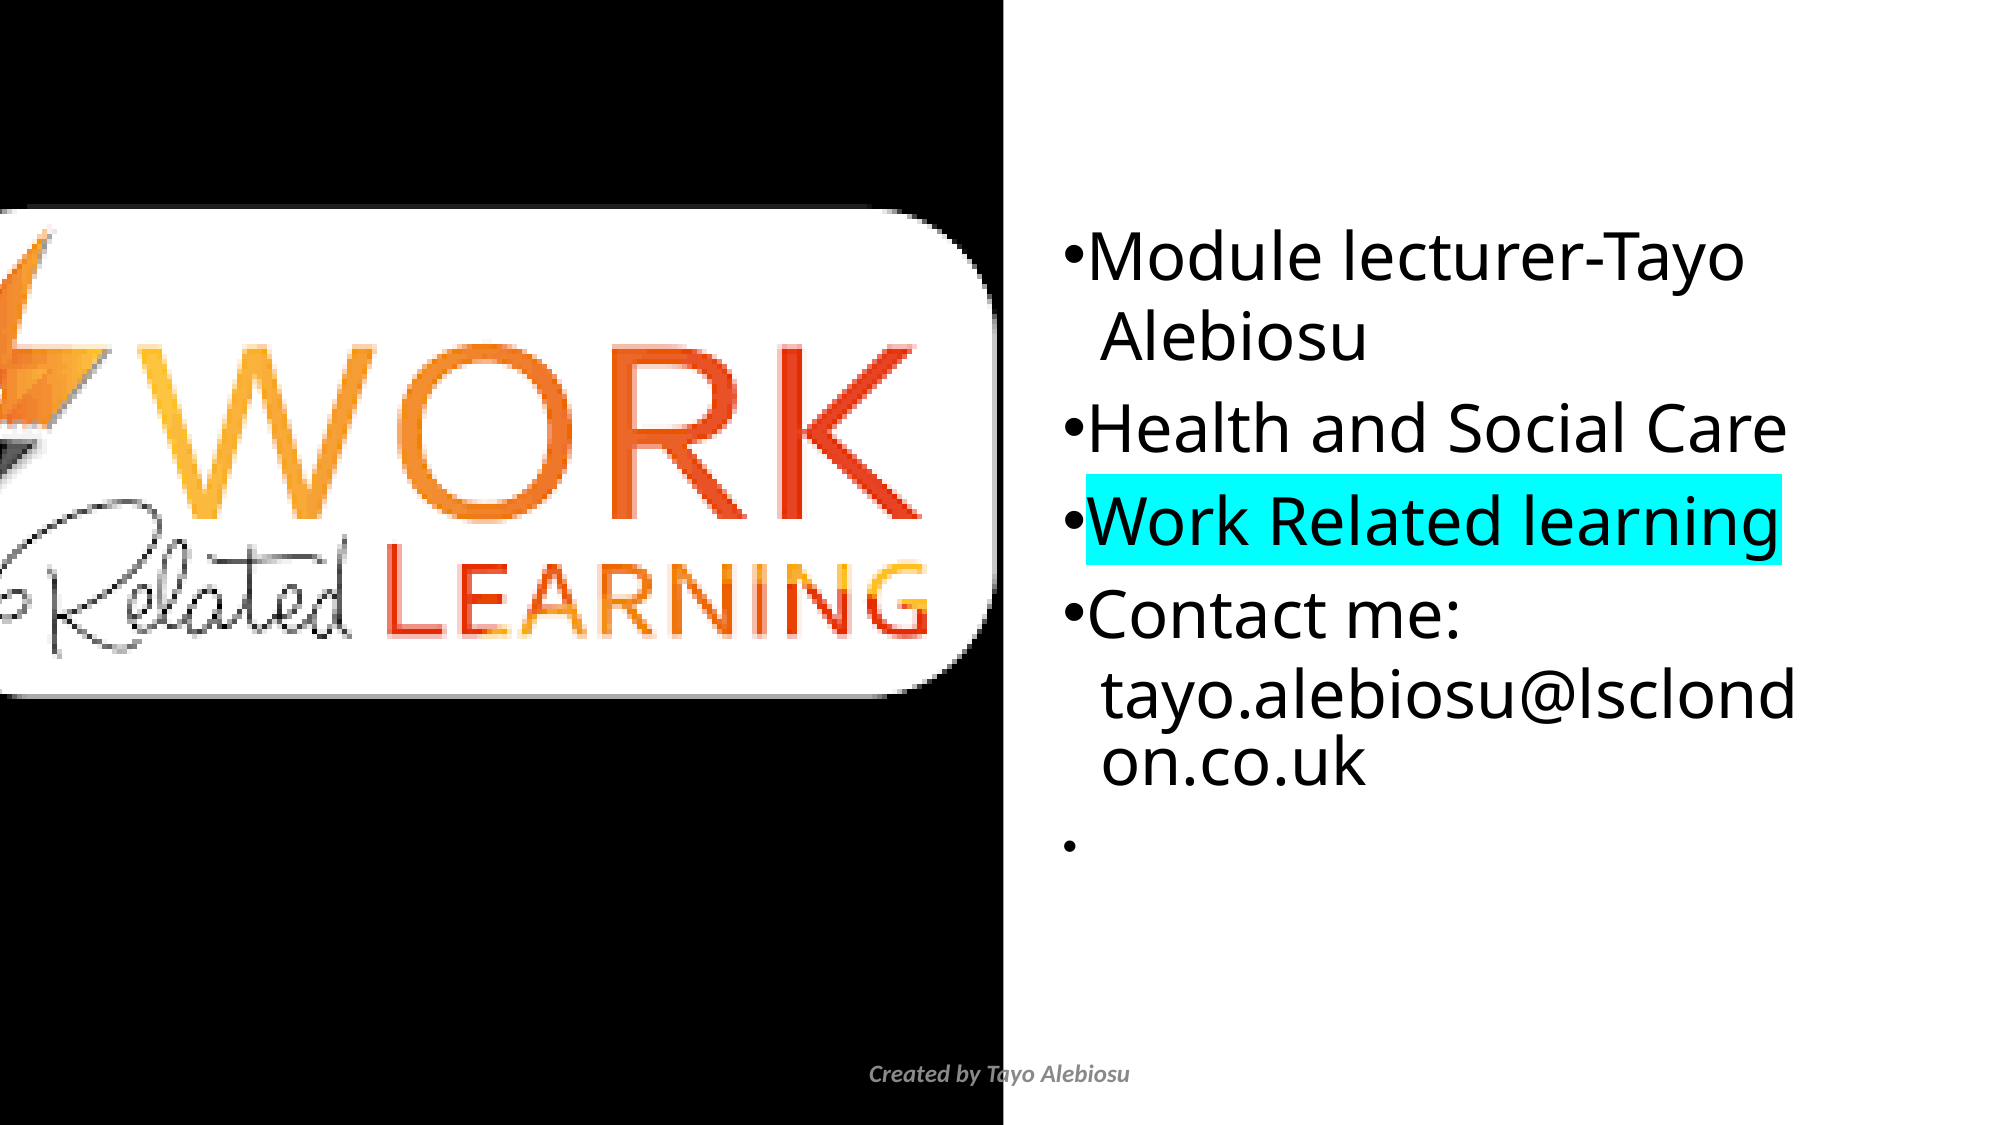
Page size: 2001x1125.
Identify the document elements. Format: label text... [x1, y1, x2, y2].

text_box Created by Tayo Alebiosu [662, 1042, 1338, 1103]
picture [0, 0, 1004, 1125]
text_box Module lecturer-Tayo Alebiosu Health and Social Care Work Related learning Contact me: tayo.alebiosu@lsclondon.co.uk [1048, 206, 1842, 837]
